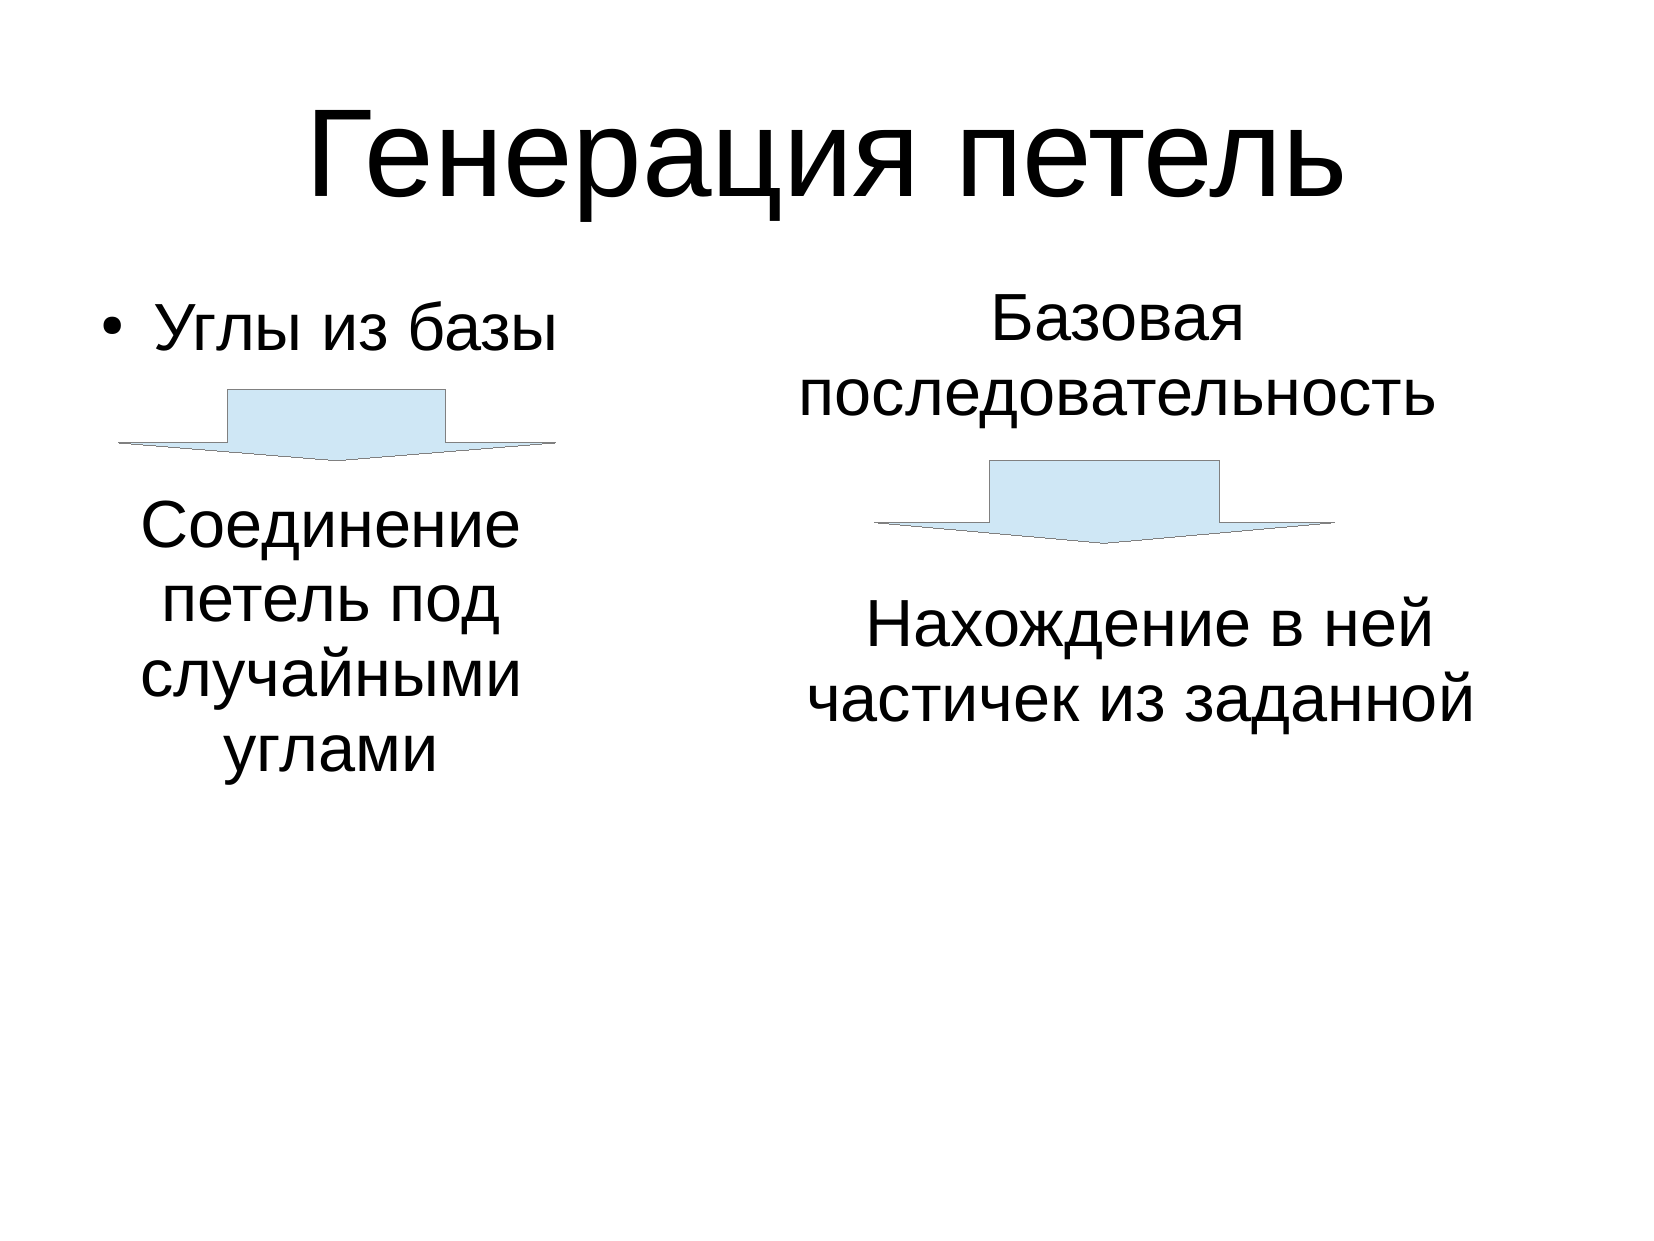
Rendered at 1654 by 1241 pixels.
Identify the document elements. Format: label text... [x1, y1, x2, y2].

text_box [118, 389, 556, 461]
text_box Соединение петель под случайными углами [125, 479, 561, 794]
list Углы из базы [82, 290, 1571, 1109]
text_box Базовая последовательность [784, 272, 1536, 438]
text_box Нахождение в ней частичек из заданной [791, 578, 1571, 744]
text_box [874, 460, 1335, 544]
title Генерация петель [82, 49, 1571, 257]
